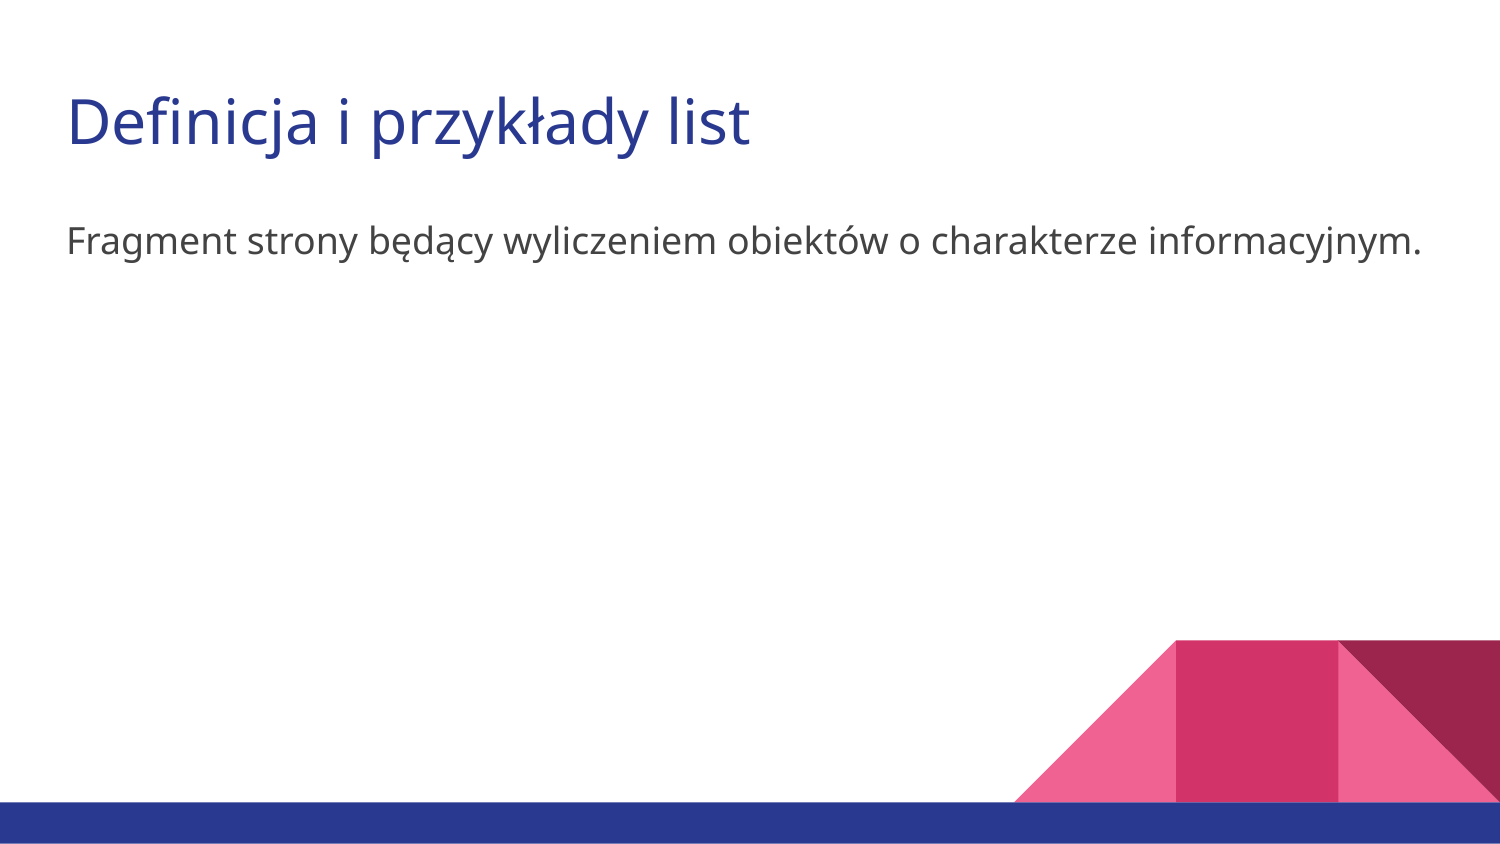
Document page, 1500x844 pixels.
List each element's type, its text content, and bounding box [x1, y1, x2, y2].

title Definicja i przykłady list [51, 67, 1449, 167]
list Fragment strony będący wyliczeniem obiektów o charakterze informacyjnym. [51, 201, 1449, 750]
